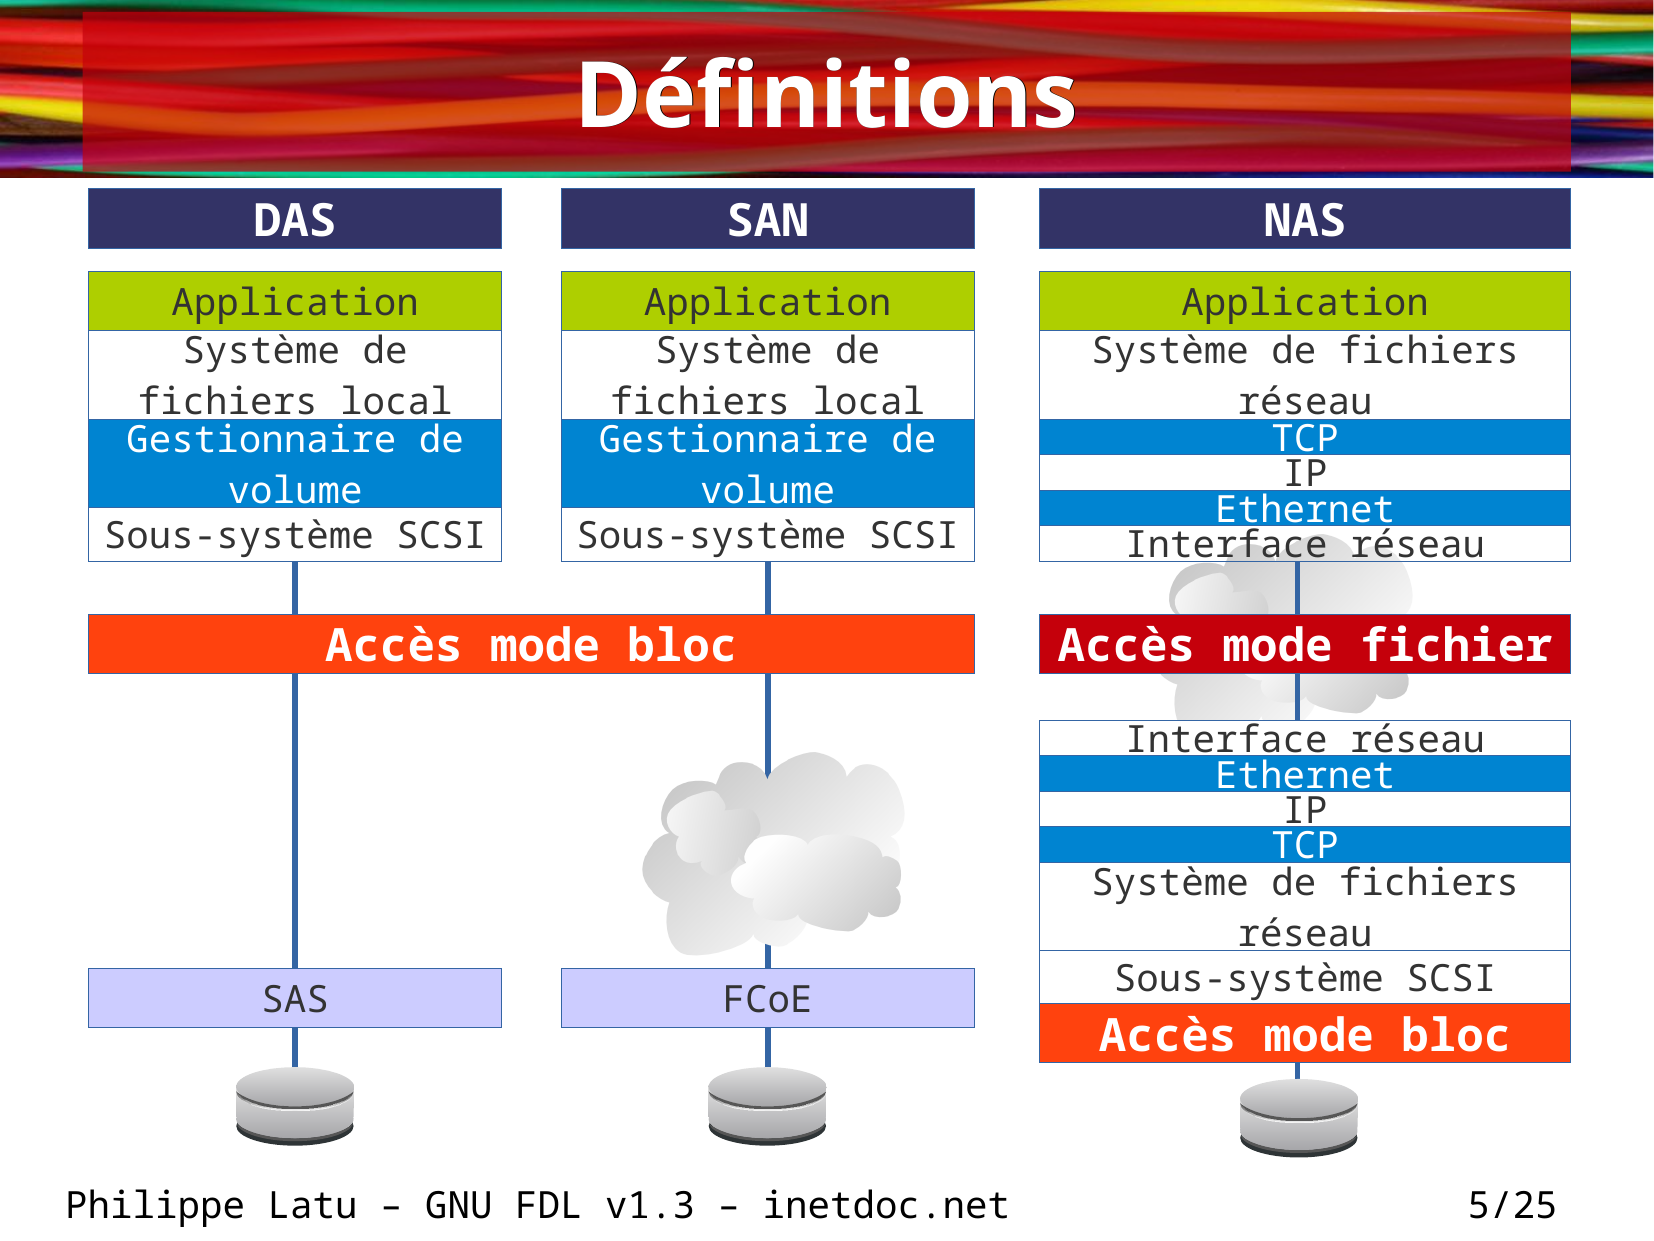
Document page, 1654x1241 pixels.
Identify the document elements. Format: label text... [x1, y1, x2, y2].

text_box Application [1039, 271, 1571, 331]
text_box NAS [1039, 188, 1571, 249]
text_box [1240, 1078, 1359, 1158]
text_box Système de fichiers réseau [1039, 331, 1571, 419]
text_box Sous-système SCSI [1039, 951, 1571, 1003]
text_box DAS [88, 188, 502, 249]
picture [619, 749, 922, 963]
text_box Sous-système SCSI [88, 507, 502, 562]
picture [0, 0, 1654, 178]
text_box Accès mode bloc [88, 614, 975, 674]
text_box [708, 1067, 827, 1146]
text_box Système de fichiers réseau [1039, 862, 1571, 951]
text_box Philippe Latu – GNU FDL v1.3 – inetdoc.net <numéro>/25 [59, 1133, 1595, 1237]
text_box Gestionnaire de volume [88, 419, 502, 507]
text_box Application [561, 271, 975, 331]
text_box Accès mode bloc [1039, 1003, 1571, 1063]
text_box TCP [1039, 826, 1571, 862]
text_box IP [1039, 454, 1571, 490]
picture [1127, 562, 1295, 614]
text_box Système de fichiers local [88, 331, 502, 419]
text_box Interface réseau [1039, 720, 1571, 755]
text_box IP [1039, 791, 1571, 826]
text_box Application [88, 271, 502, 331]
text_box Gestionnaire de volume [561, 419, 975, 507]
picture [1300, 674, 1430, 720]
text_box Sous-système SCSI [561, 507, 975, 562]
picture [1127, 674, 1295, 720]
picture [1300, 562, 1430, 614]
text_box Accès mode fichier [1039, 614, 1571, 674]
text_box [236, 1067, 355, 1146]
text_box FCoE [561, 968, 975, 1028]
title Définitions [82, 11, 1571, 172]
text_box SAN [561, 188, 975, 249]
text_box TCP [1039, 419, 1571, 454]
text_box Ethernet [1039, 490, 1571, 525]
text_box Système de fichiers local [561, 331, 975, 419]
text_box SAS [88, 968, 502, 1028]
text_box Interface réseau [1039, 525, 1571, 562]
text_box Ethernet [1039, 755, 1571, 791]
